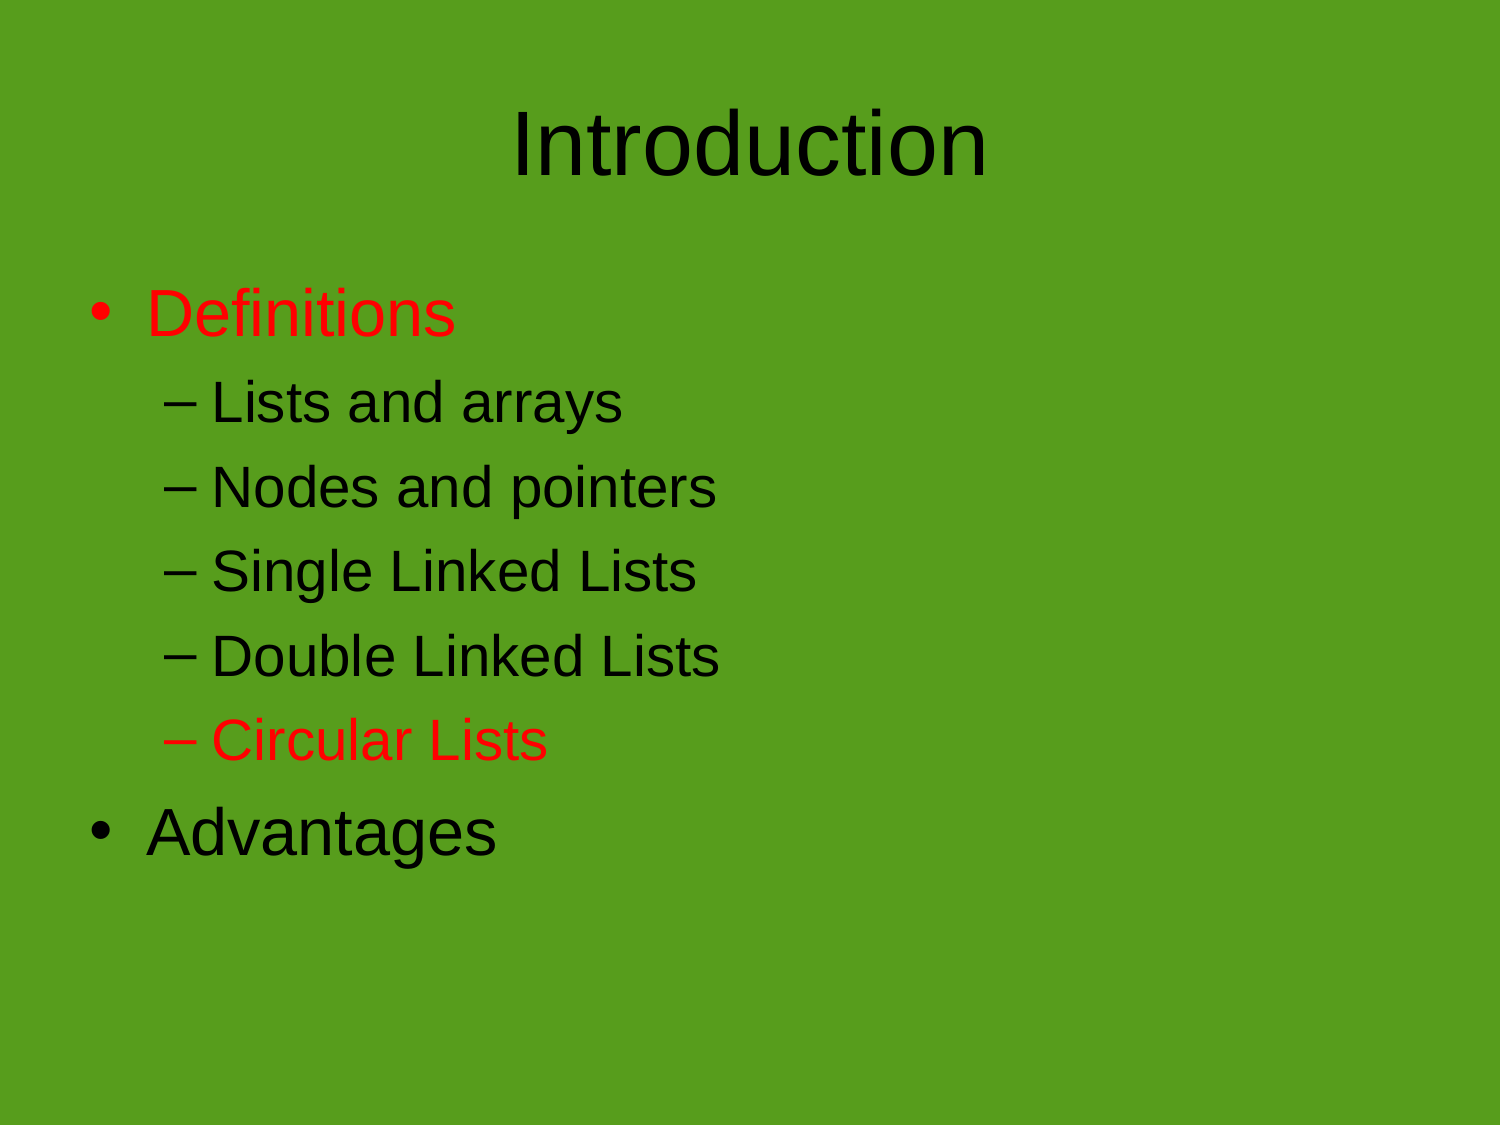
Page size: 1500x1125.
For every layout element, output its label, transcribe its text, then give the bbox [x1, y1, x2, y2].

title Introduction [75, 45, 1426, 233]
list Definitions Lists and arrays Nodes and pointers Single Linked Lists Double Linked Lists Circular Lists Advantages [75, 262, 1426, 1005]
